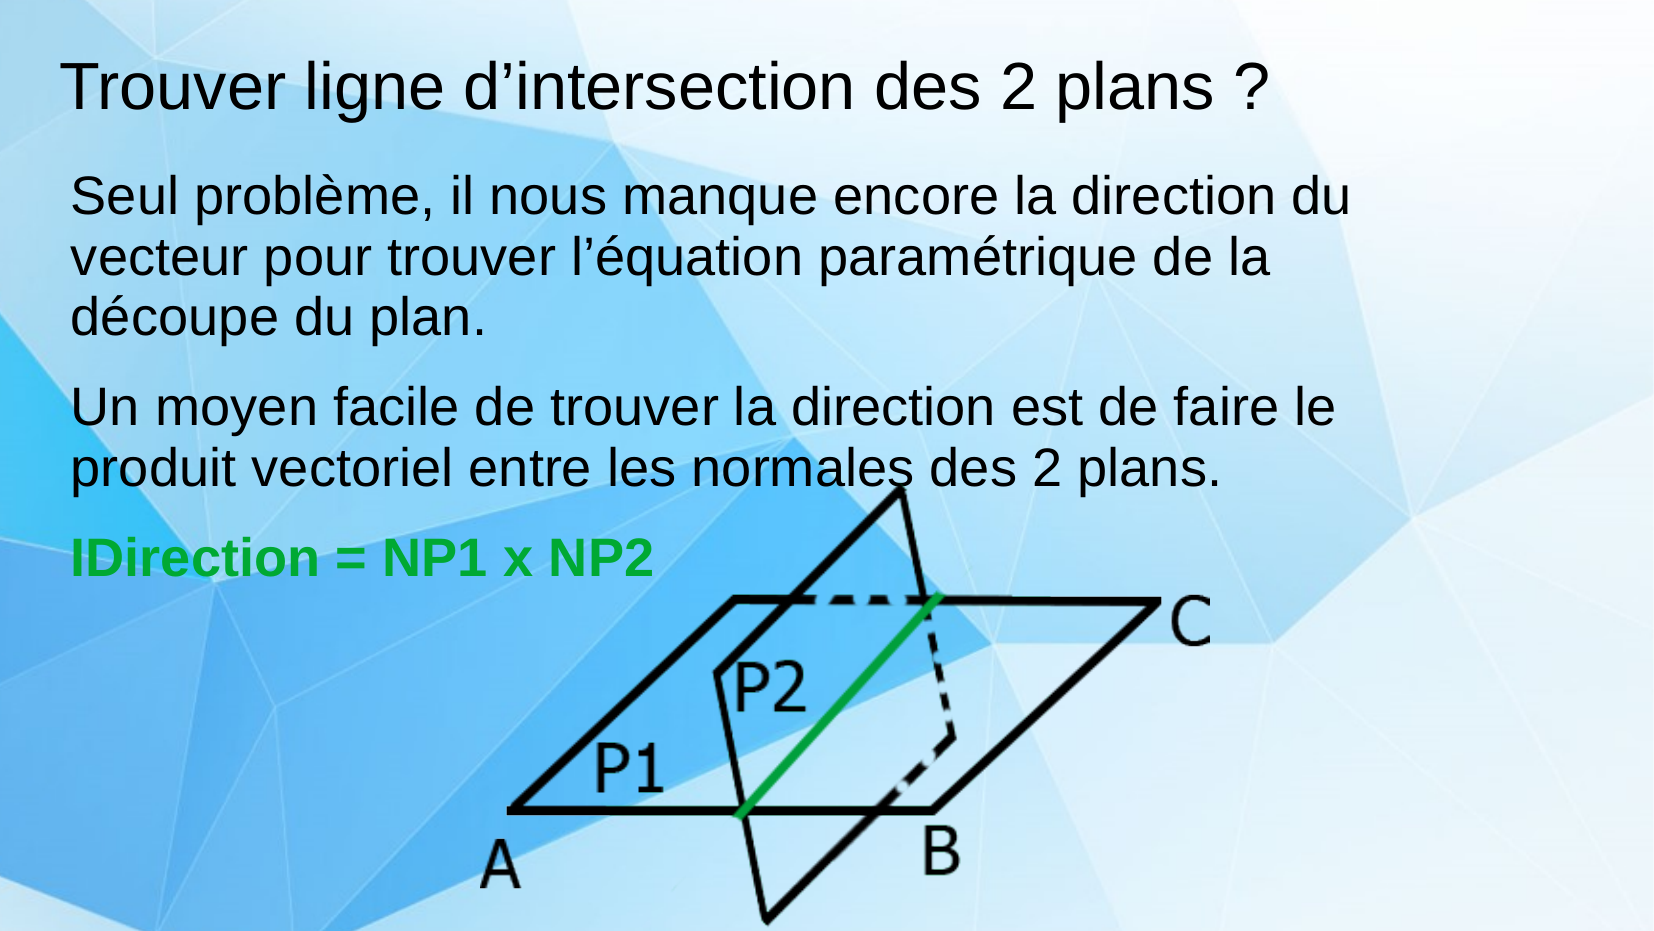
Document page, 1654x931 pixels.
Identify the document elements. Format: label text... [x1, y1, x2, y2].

title Trouver ligne d’intersection des 2 plans ? [0, 0, 1489, 156]
list Seul problème, il nous manque encore la direction du vecteur pour trouver l’équation paramétrique de la découpe du plan. Un moyen facile de trouver la direction est de faire le produit vectoriel entre les normales des 2 plans. IDirection = NP1 x NP2 [0, 165, 1489, 705]
picture [0, 0, 1654, 931]
